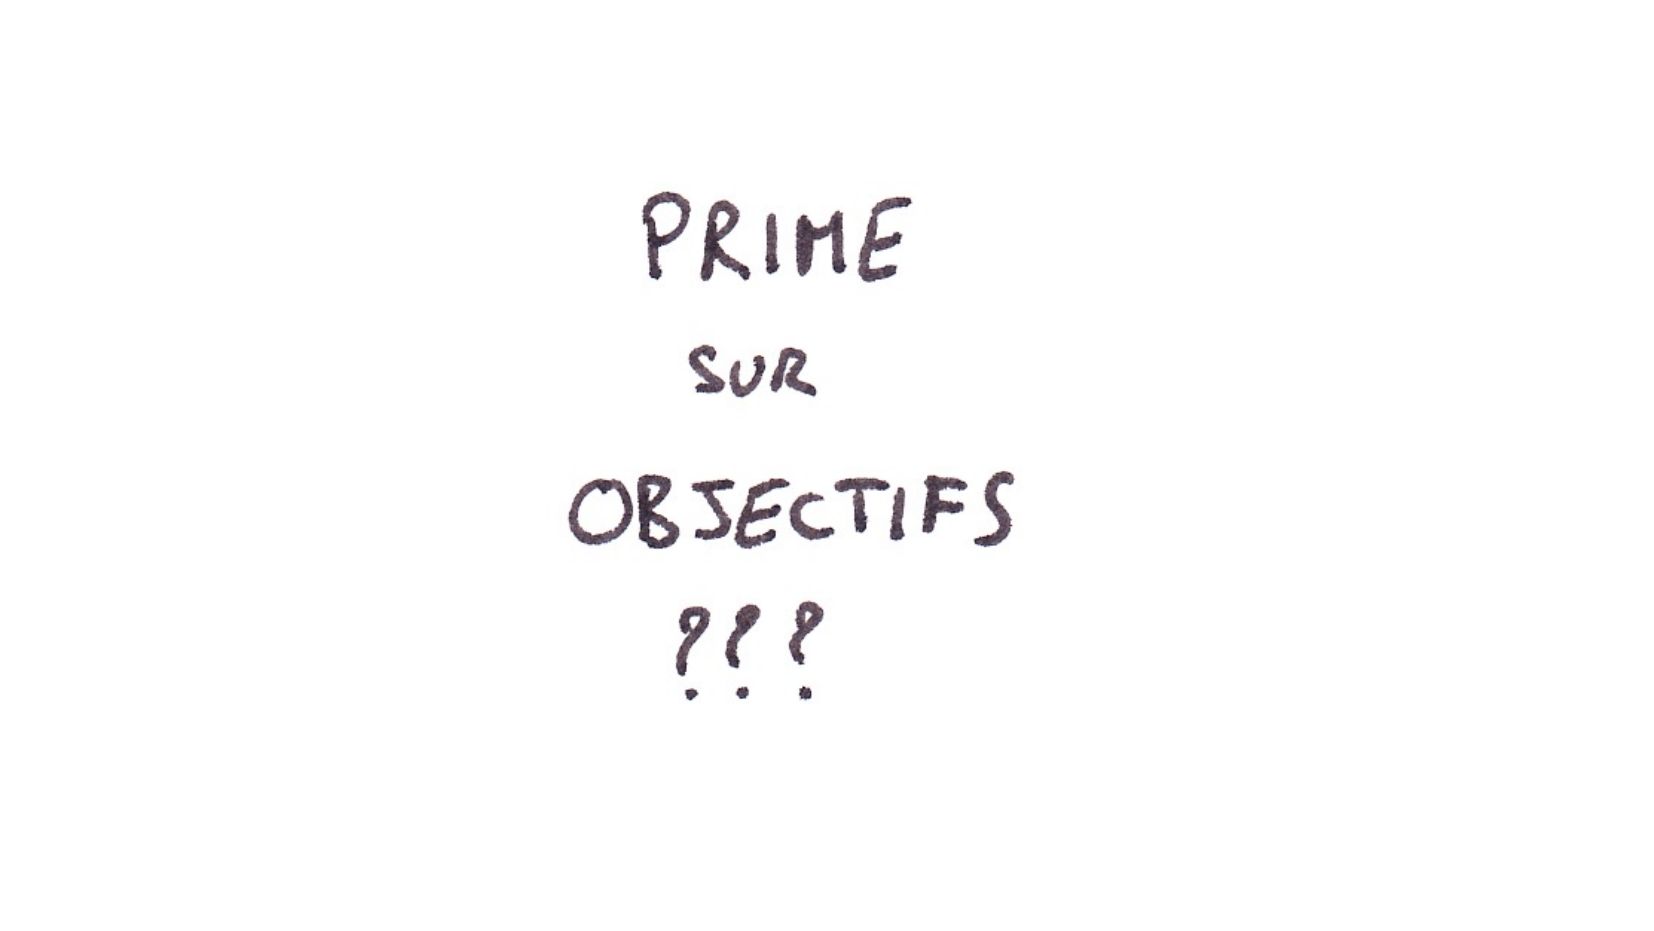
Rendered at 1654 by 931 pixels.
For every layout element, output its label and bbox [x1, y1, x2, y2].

picture [547, 75, 1096, 832]
